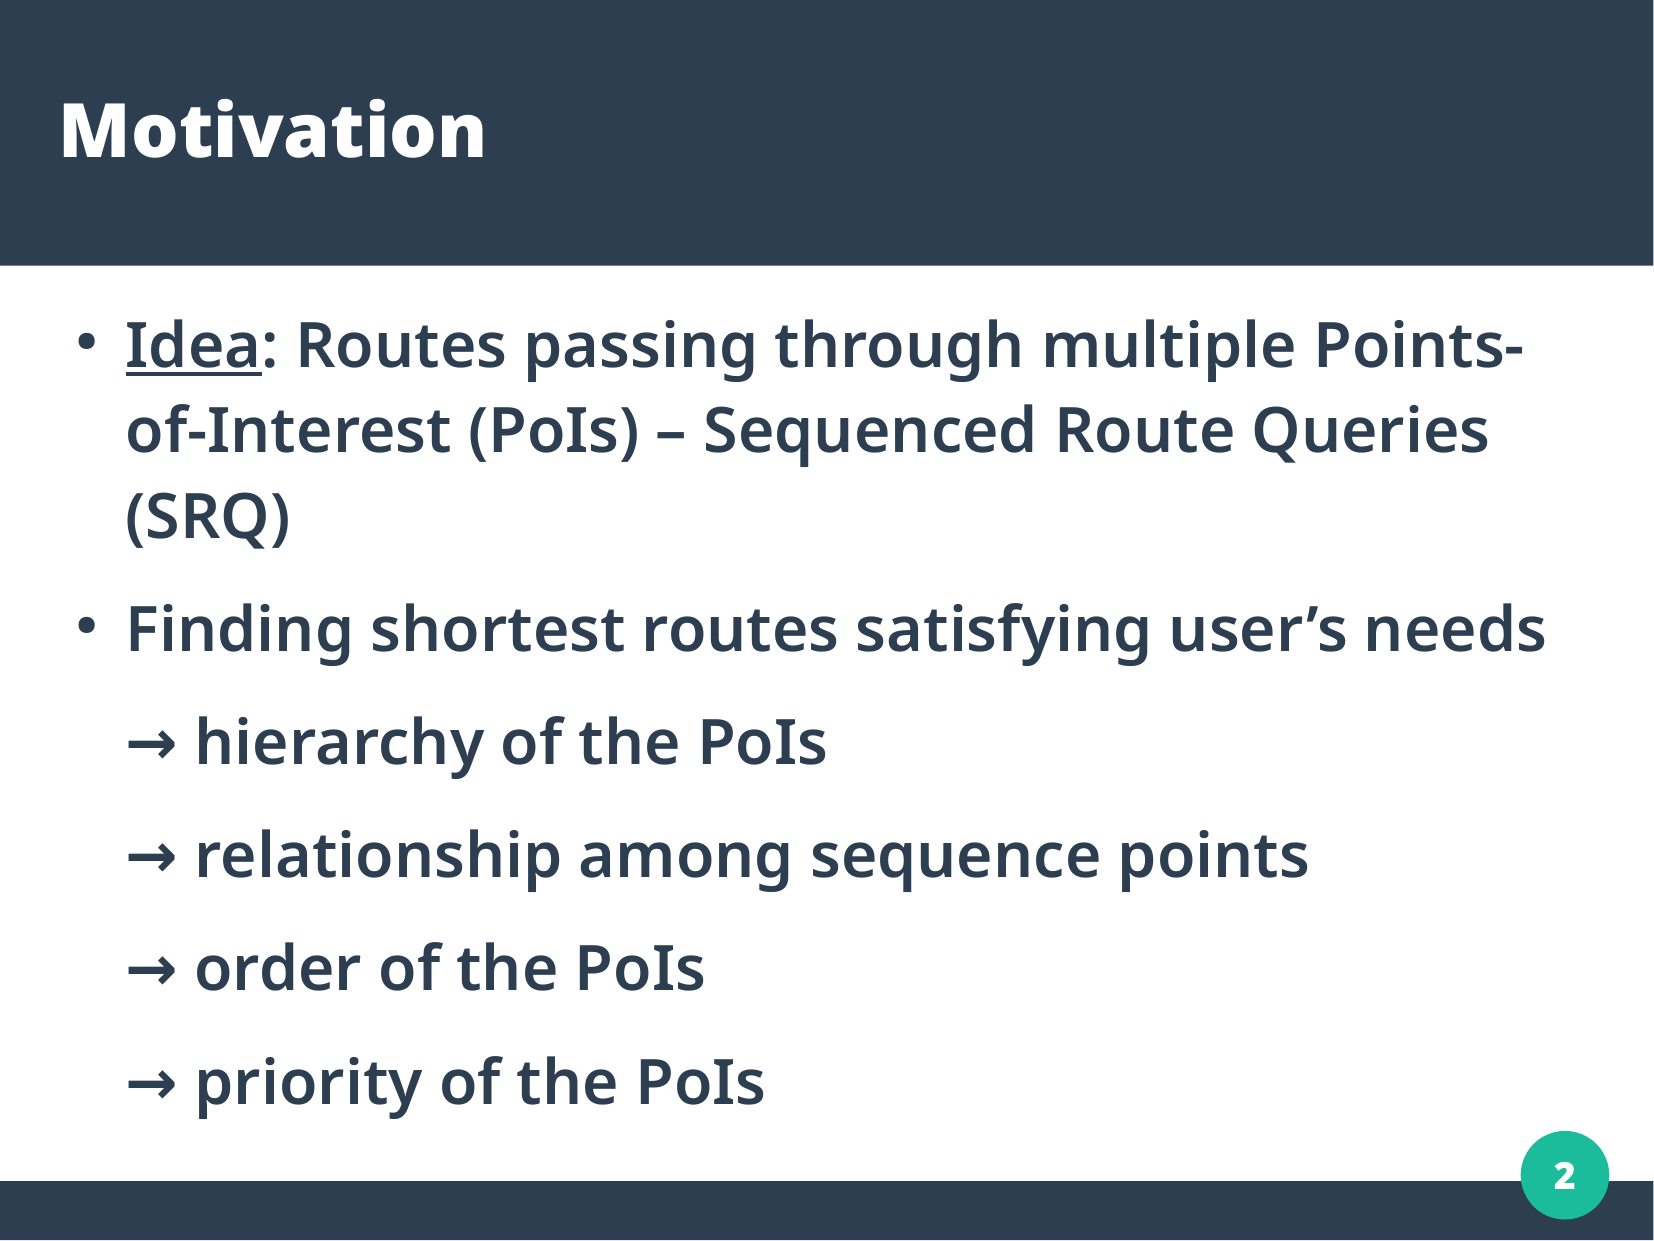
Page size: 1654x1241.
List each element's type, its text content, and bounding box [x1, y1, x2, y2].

title Motivation [59, 49, 1595, 207]
list Idea: Routes passing through multiple Points-of-Interest (PoIs) – Sequenced Route Queries (SRQ) Finding shortest routes satisfying user’s needs → hierarchy of the PoIs → relationship among sequence points → order of the PoIs → priority of the PoIs [59, 300, 1595, 1127]
